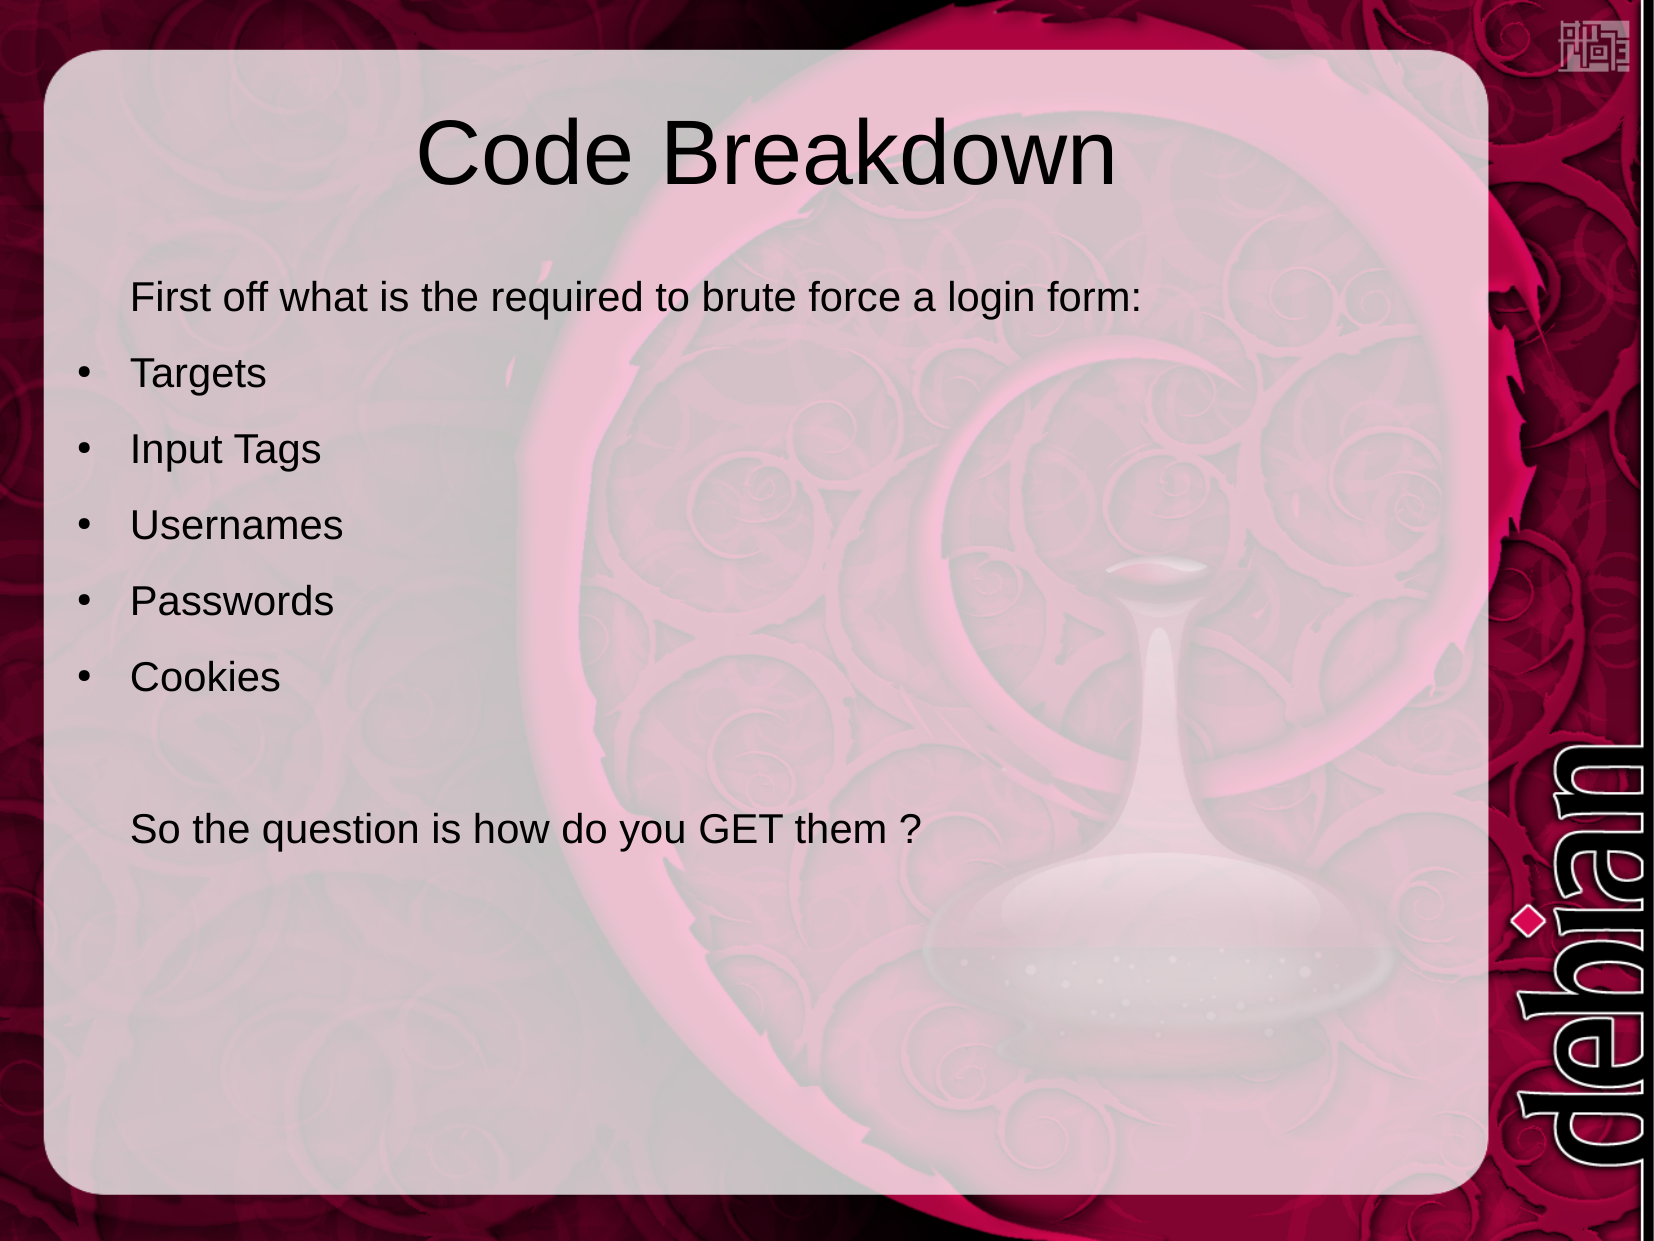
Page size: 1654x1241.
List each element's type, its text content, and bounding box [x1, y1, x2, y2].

picture [0, 0, 1654, 1241]
title Code Breakdown [59, 49, 1477, 257]
list First off what is the required to brute force a login form: Targets Input Tags Usernames Passwords Cookies So the question is how do you GET them ? [59, 274, 1477, 1093]
